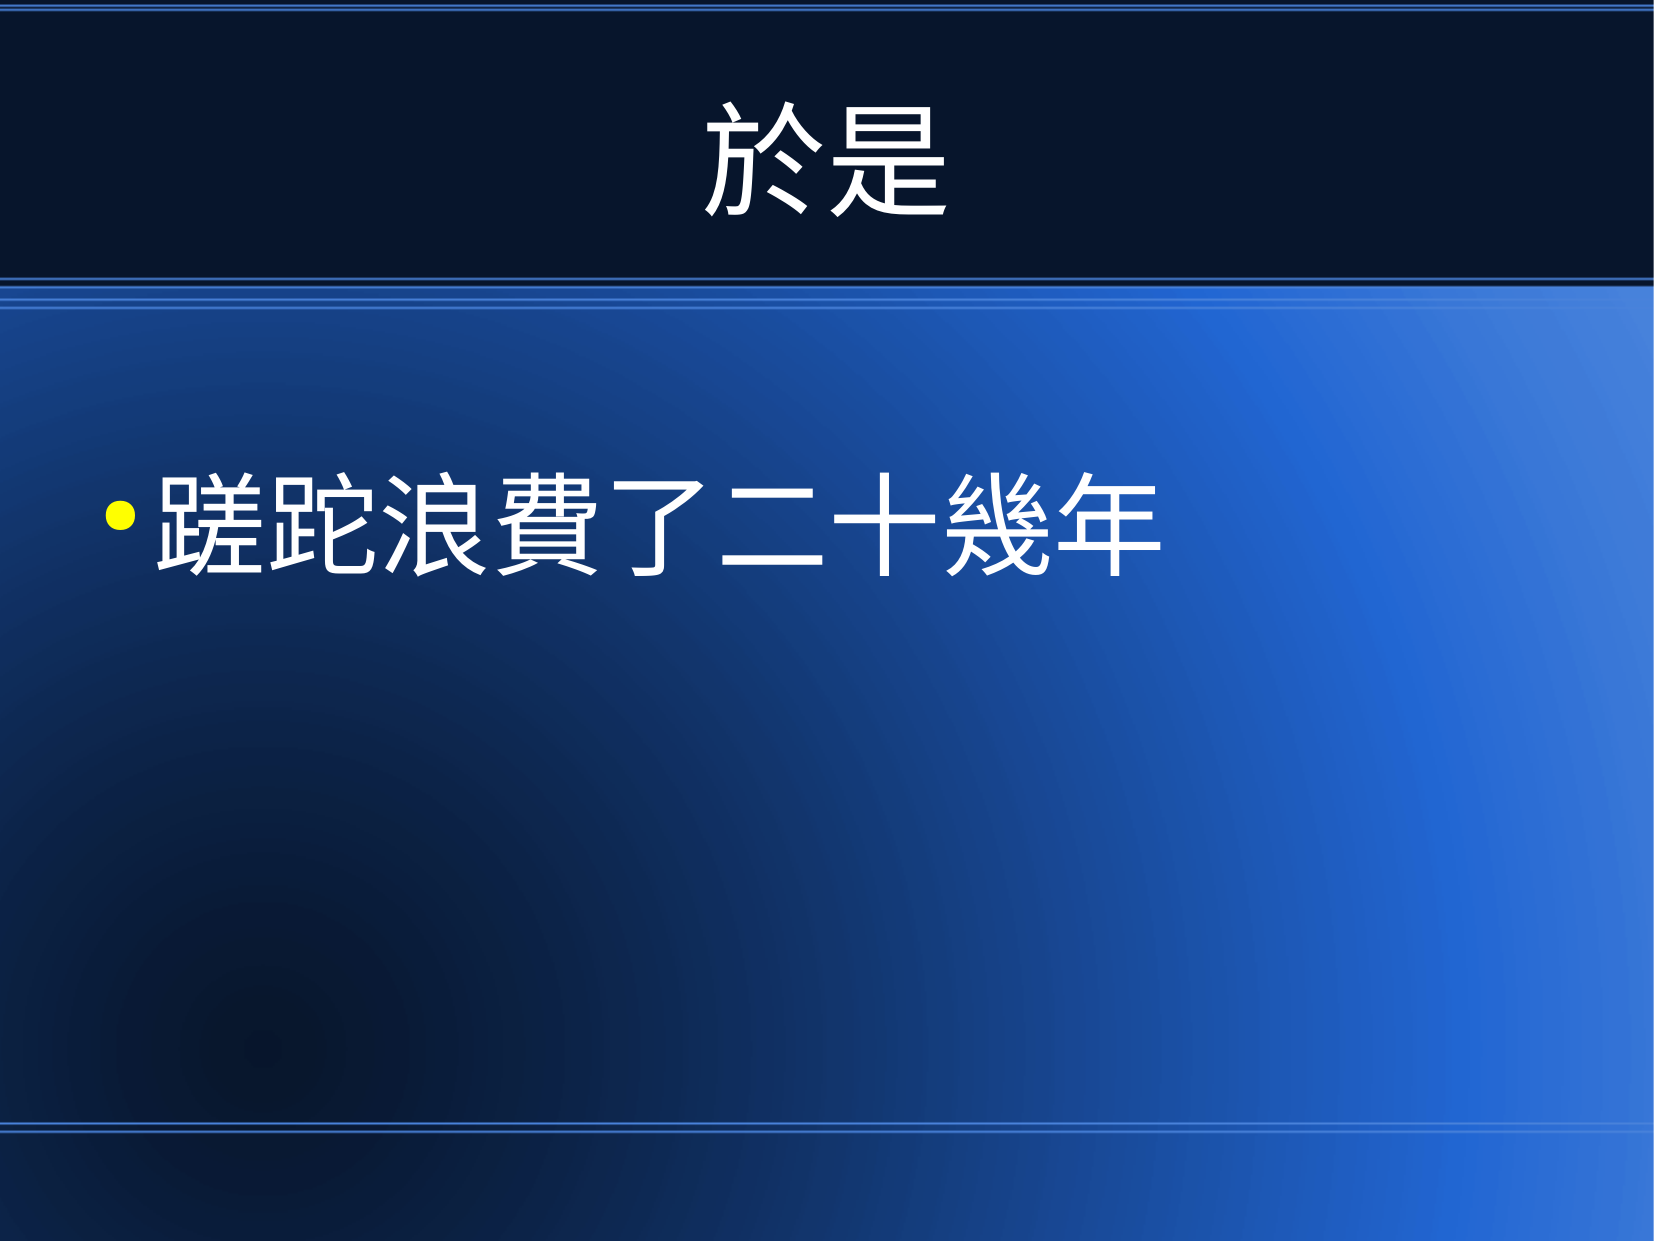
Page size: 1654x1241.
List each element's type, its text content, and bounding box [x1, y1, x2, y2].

list 蹉跎浪費了二十幾年 [82, 355, 1571, 1241]
picture [0, 0, 1654, 1241]
title 於是 [82, 49, 1571, 257]
